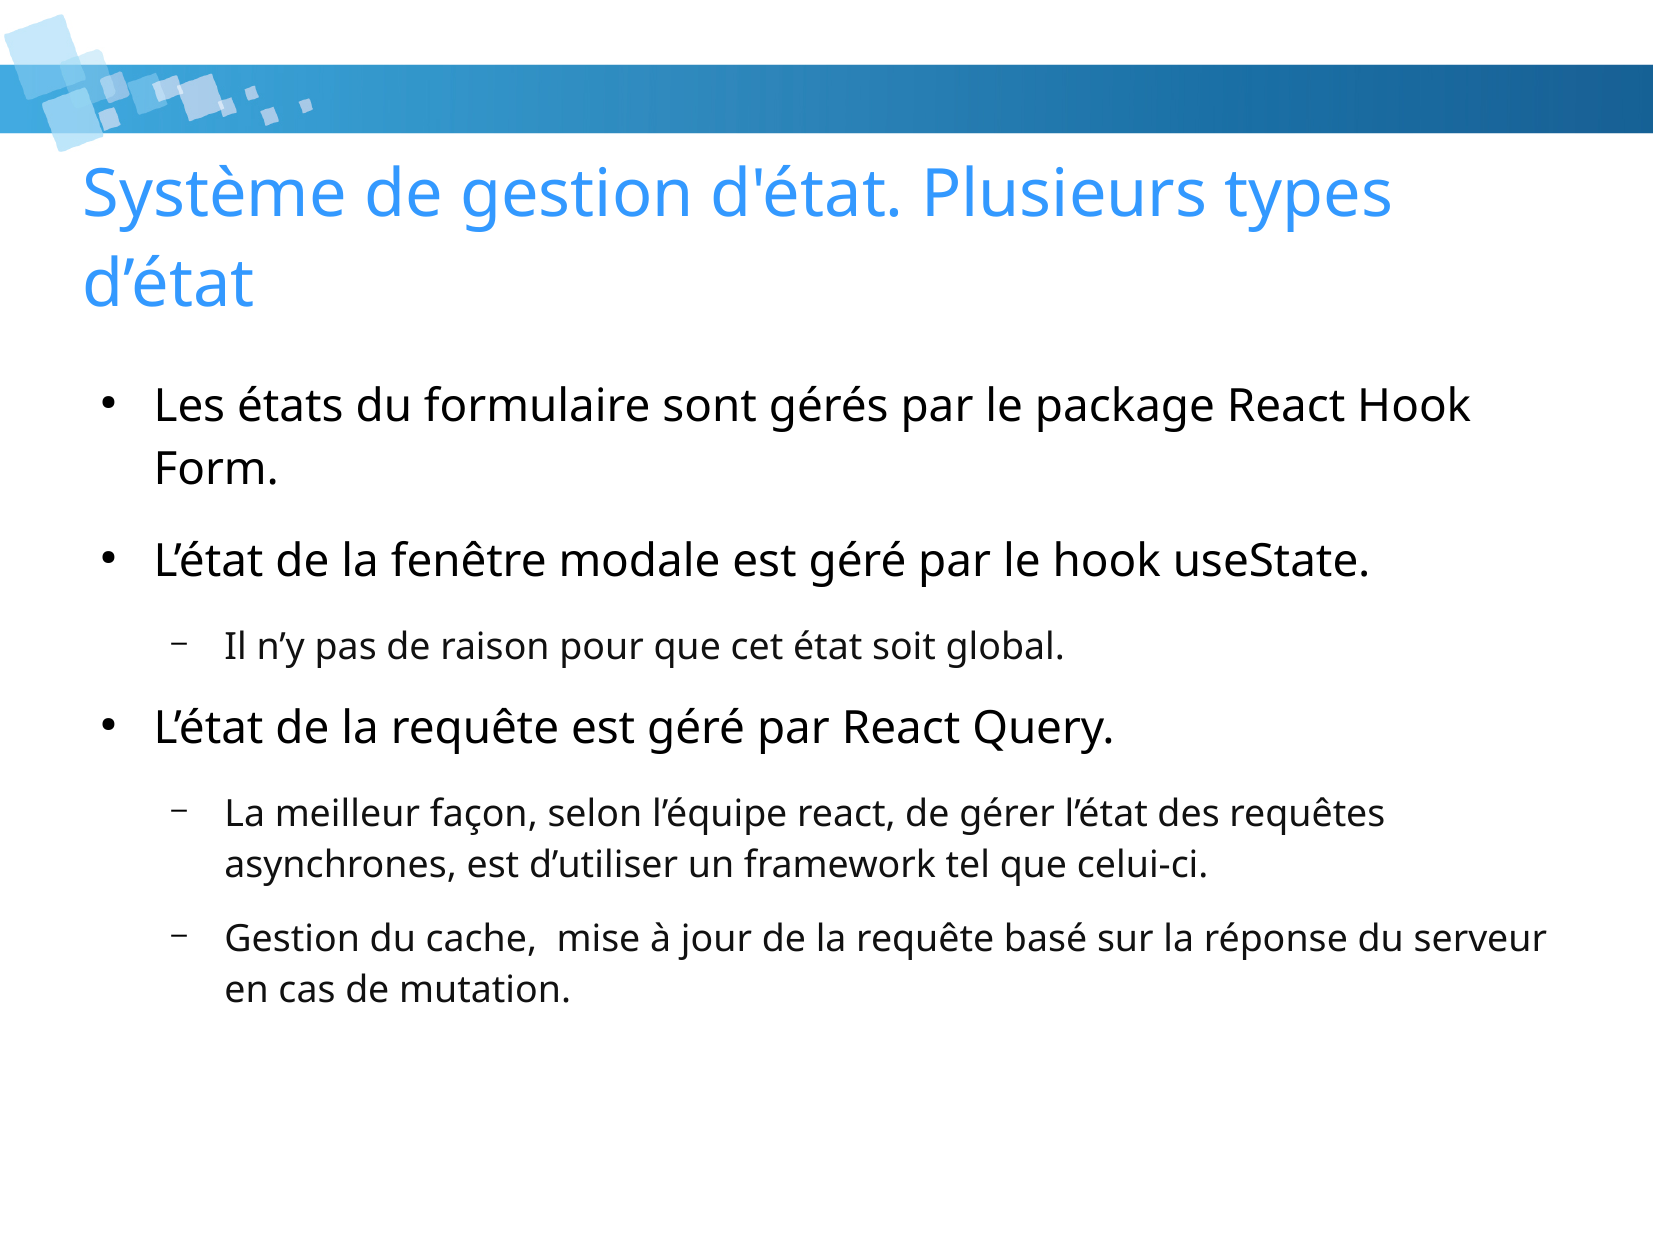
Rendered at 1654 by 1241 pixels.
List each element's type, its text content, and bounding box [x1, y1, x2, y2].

title Système de gestion d'état. Plusieurs types d’état [82, 132, 1571, 340]
picture [0, 0, 1653, 1238]
list Les états du formulaire sont gérés par le package React Hook Form. L’état de la fenêtre modale est géré par le hook useState. Il n’y pas de raison pour que cet état soit global. L’état de la requête est géré par React Query. La meilleur façon, selon l’équipe react, de gérer l’état des requêtes asynchrones, est d’utiliser un framework tel que celui-ci. Gestion du cache, mise à jour de la requête basé sur la réponse du serveur en cas de mutation. [82, 372, 1571, 1093]
